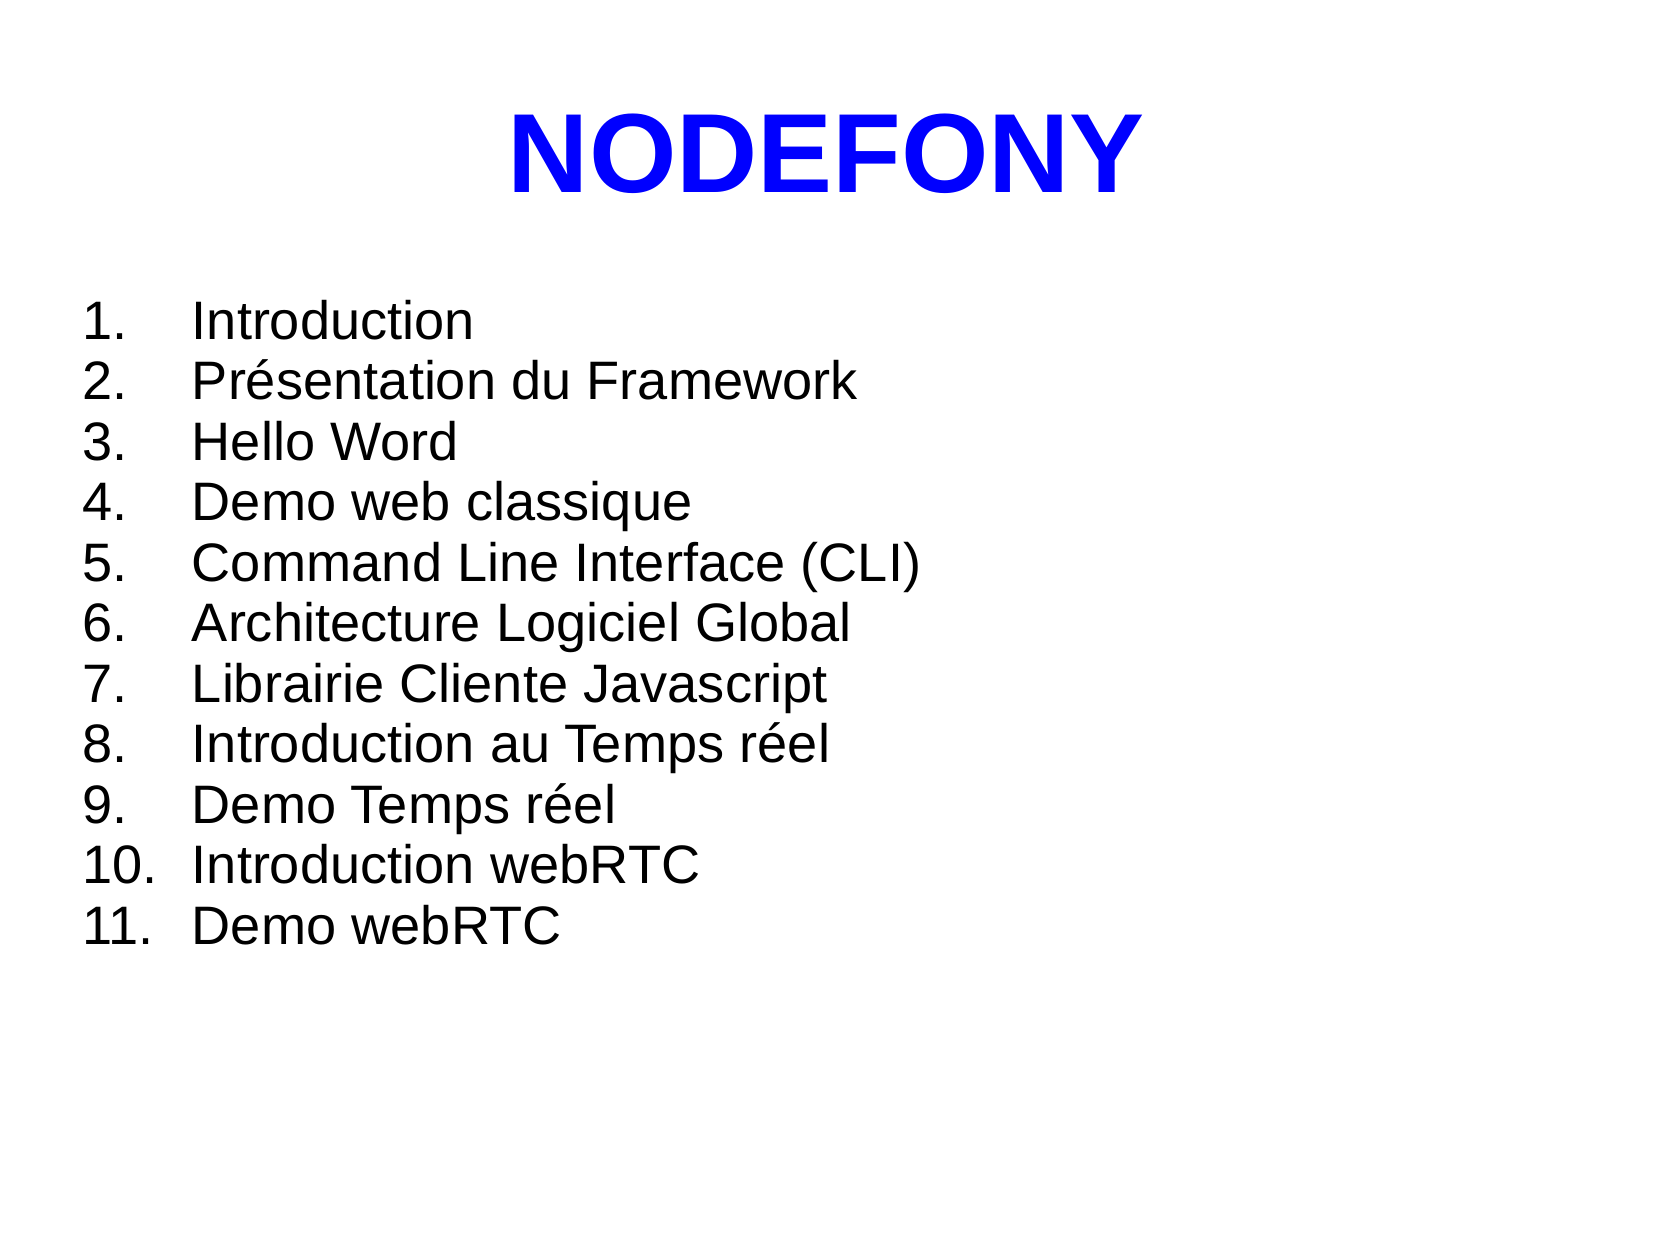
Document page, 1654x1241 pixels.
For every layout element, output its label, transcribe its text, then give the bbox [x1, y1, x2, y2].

title NODEFONY [82, 49, 1571, 257]
subtitle Introduction Présentation du Framework Hello Word Demo web classique Command Line Interface (CLI) Architecture Logiciel Global Librairie Cliente Javascript Introduction au Temps réel Demo Temps réel Introduction webRTC Demo webRTC [82, 290, 1571, 1201]
